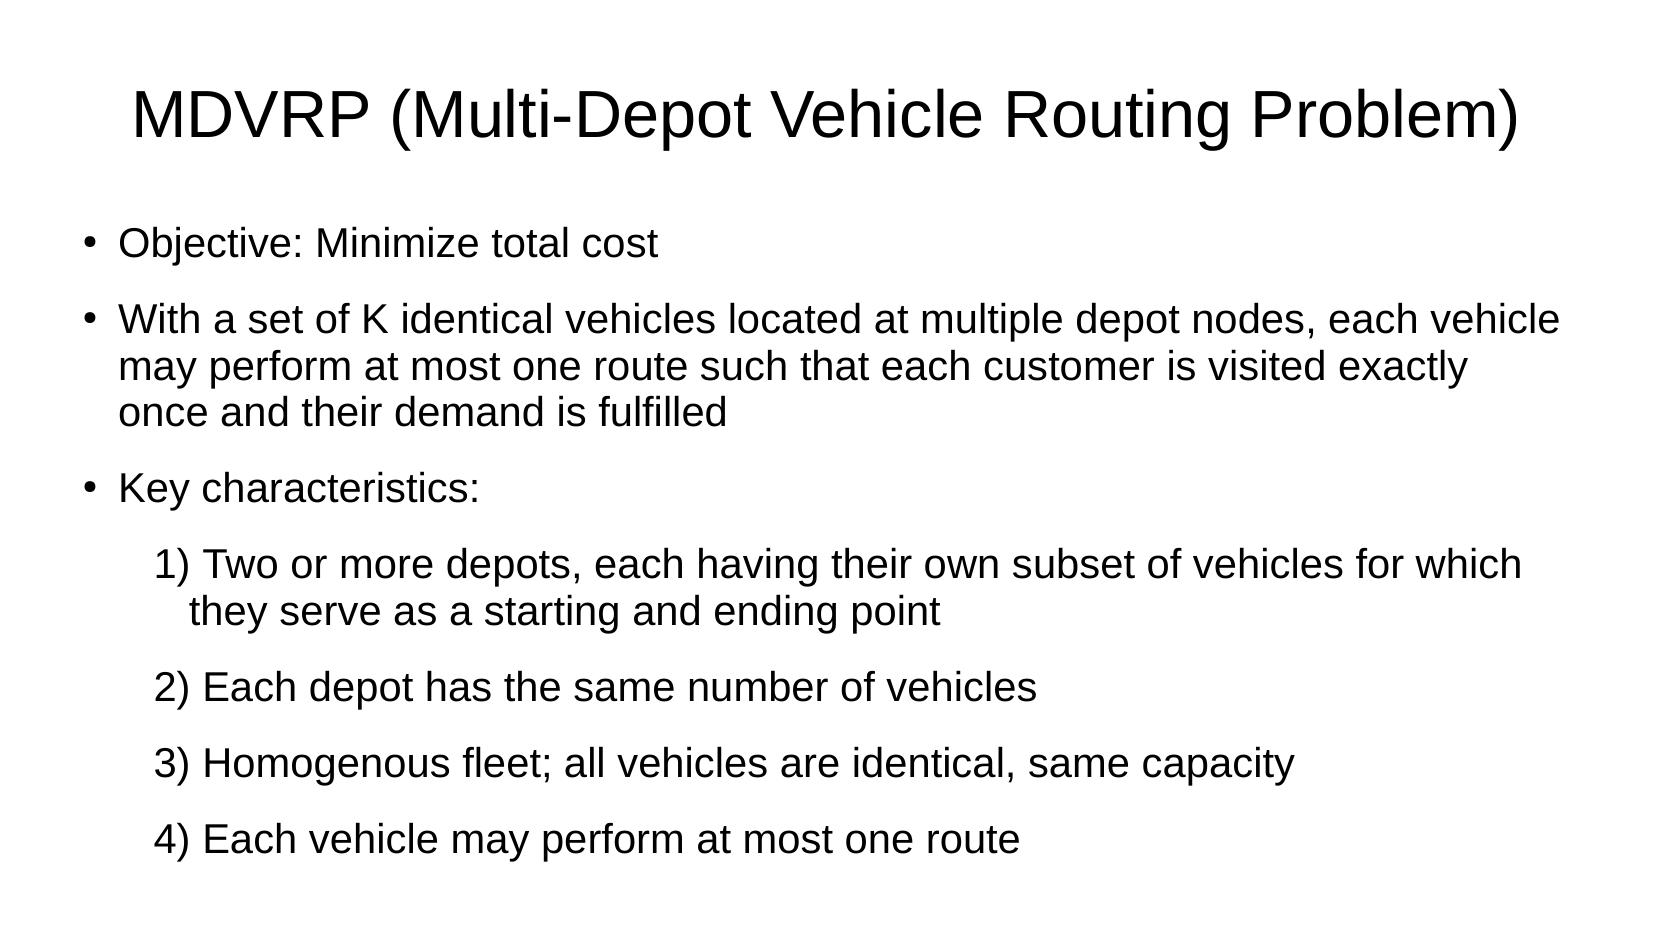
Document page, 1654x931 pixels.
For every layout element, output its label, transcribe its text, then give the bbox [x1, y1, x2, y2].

title MDVRP (Multi-Depot Vehicle Routing Problem) [82, 37, 1571, 182]
subtitle Objective: Minimize total cost With a set of K identical vehicles located at multiple depot nodes, each vehicle may perform at most one route such that each customer is visited exactly once and their demand is fulfilled Key characteristics: Two or more depots, each having their own subset of vehicles for which they serve as a starting and ending point Each depot has the same number of vehicles Homogenous fleet; all vehicles are identical, same capacity Each vehicle may perform at most one route [82, 182, 1571, 901]
